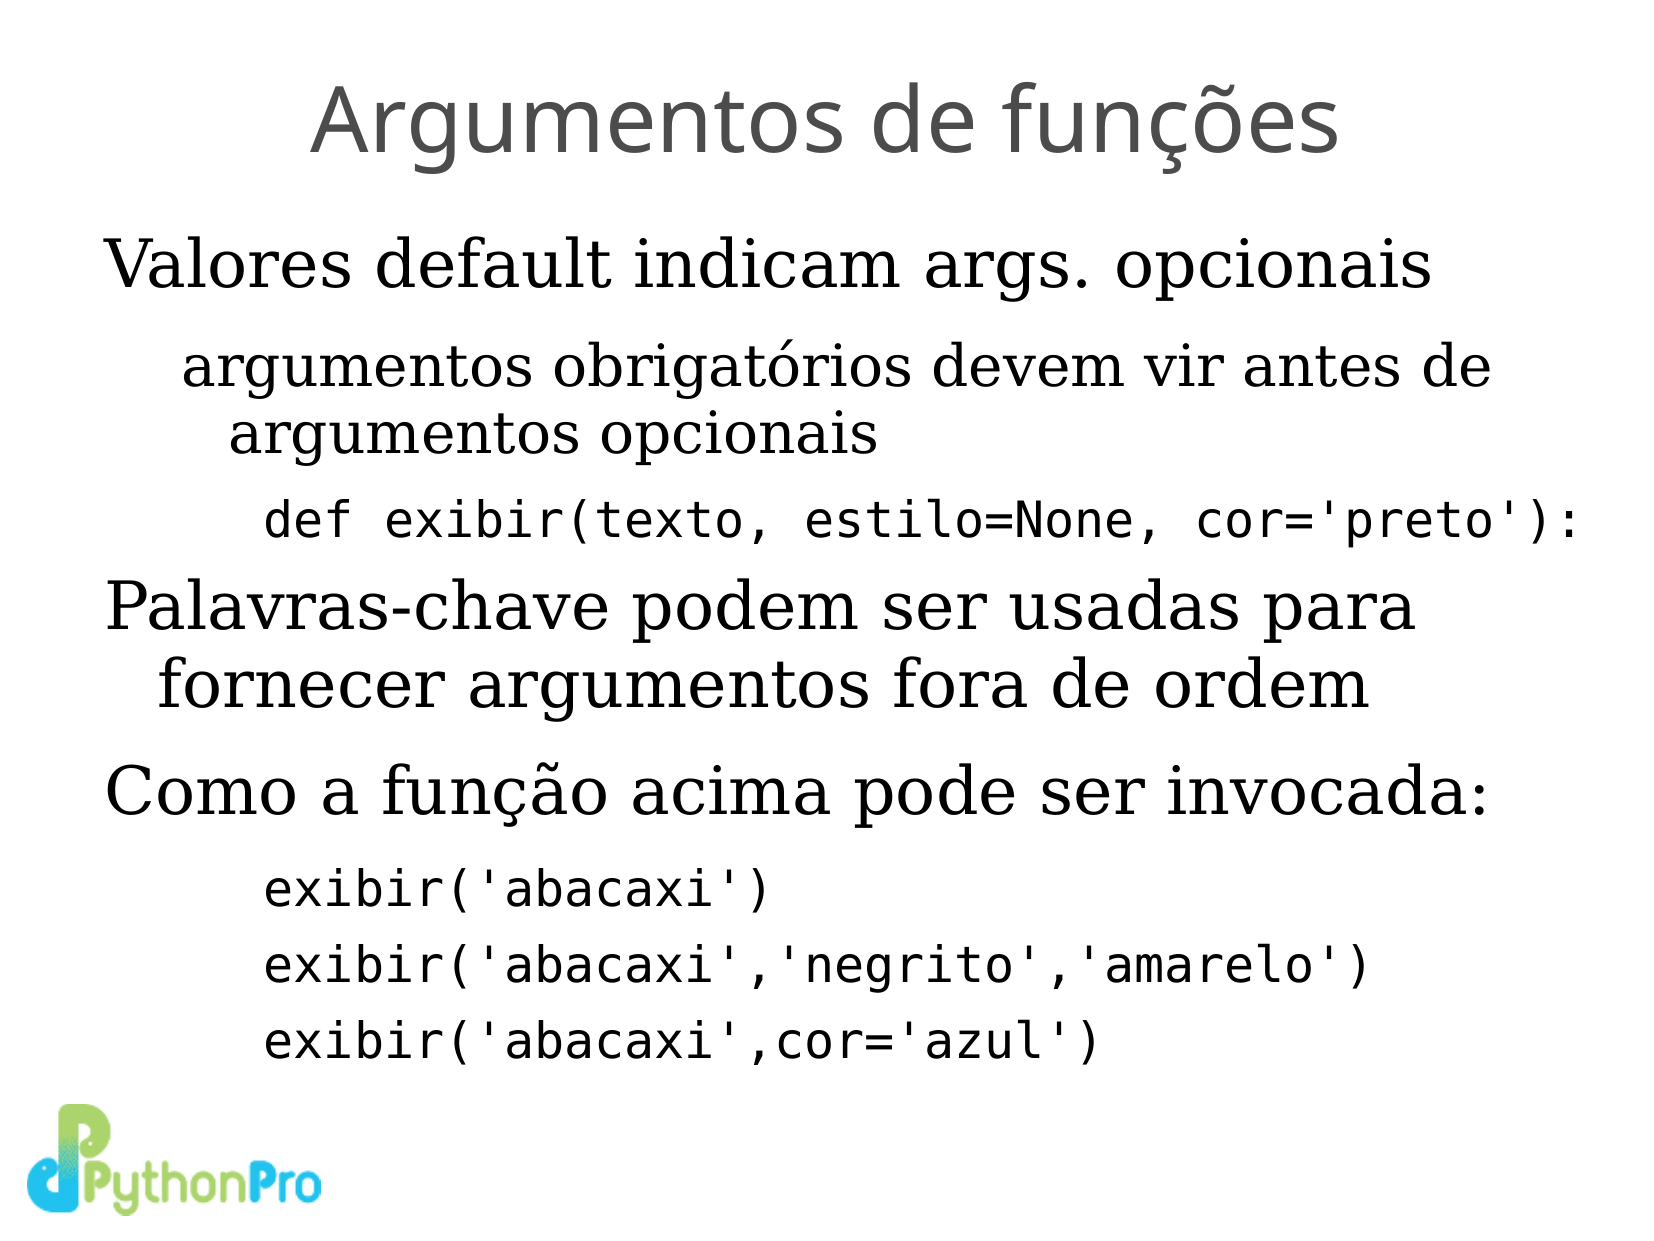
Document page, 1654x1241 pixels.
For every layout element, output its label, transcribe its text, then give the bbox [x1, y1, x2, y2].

picture [27, 1104, 321, 1216]
title Argumentos de funções [82, 13, 1571, 222]
list Valores default indicam args. opcionais argumentos obrigatórios devem vir antes de argumentos opcionais def exibir(texto, estilo=None, cor='preto'): Palavras-chave podem ser usadas para fornecer argumentos fora de ordem Como a função acima pode ser invocada: exibir('abacaxi') exibir('abacaxi','negrito','amarelo') exibir('abacaxi',cor='azul') [86, 225, 1613, 1163]
